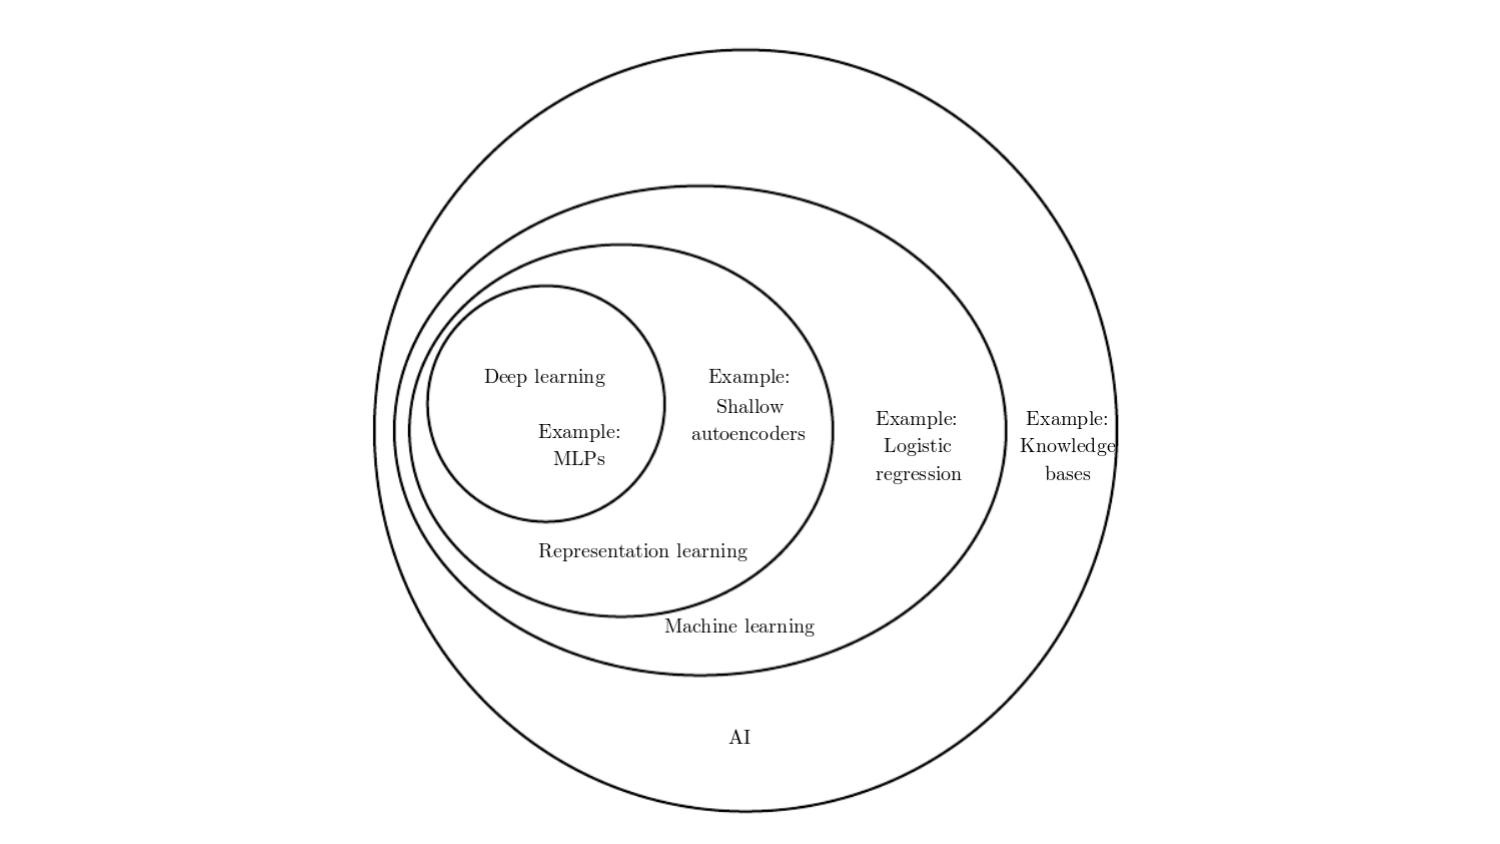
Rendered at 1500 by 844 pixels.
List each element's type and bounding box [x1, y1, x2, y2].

picture [329, 24, 1171, 819]
